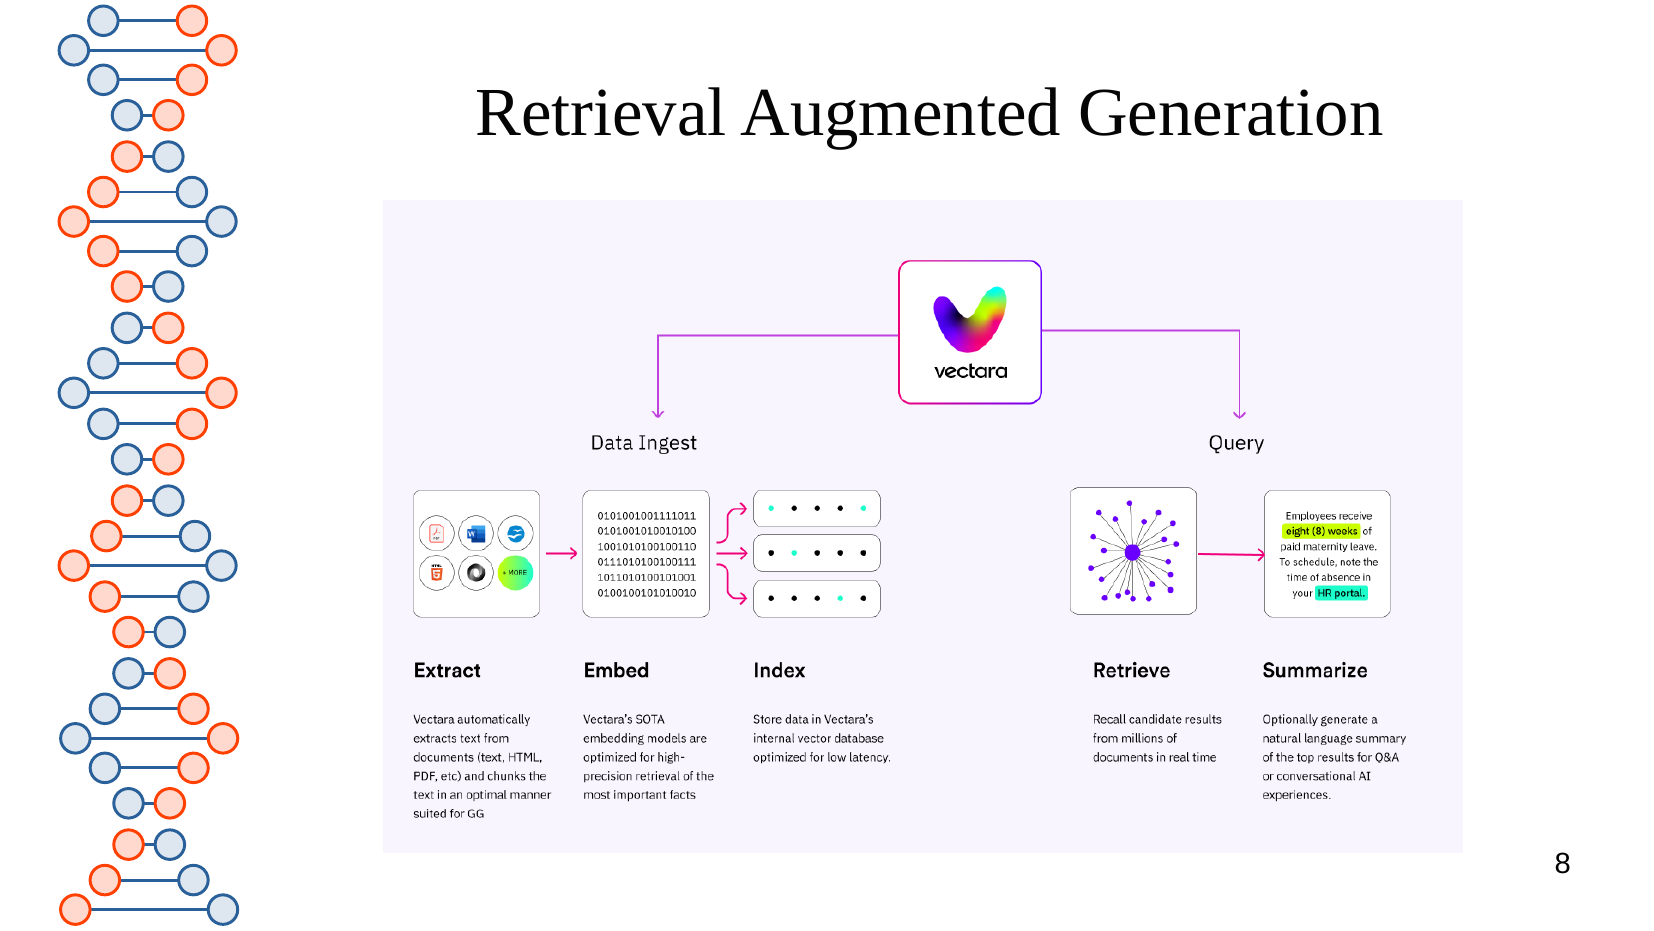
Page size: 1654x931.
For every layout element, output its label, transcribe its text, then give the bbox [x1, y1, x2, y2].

title Retrieval Augmented Generation [265, 35, 1595, 189]
picture [383, 200, 1463, 853]
